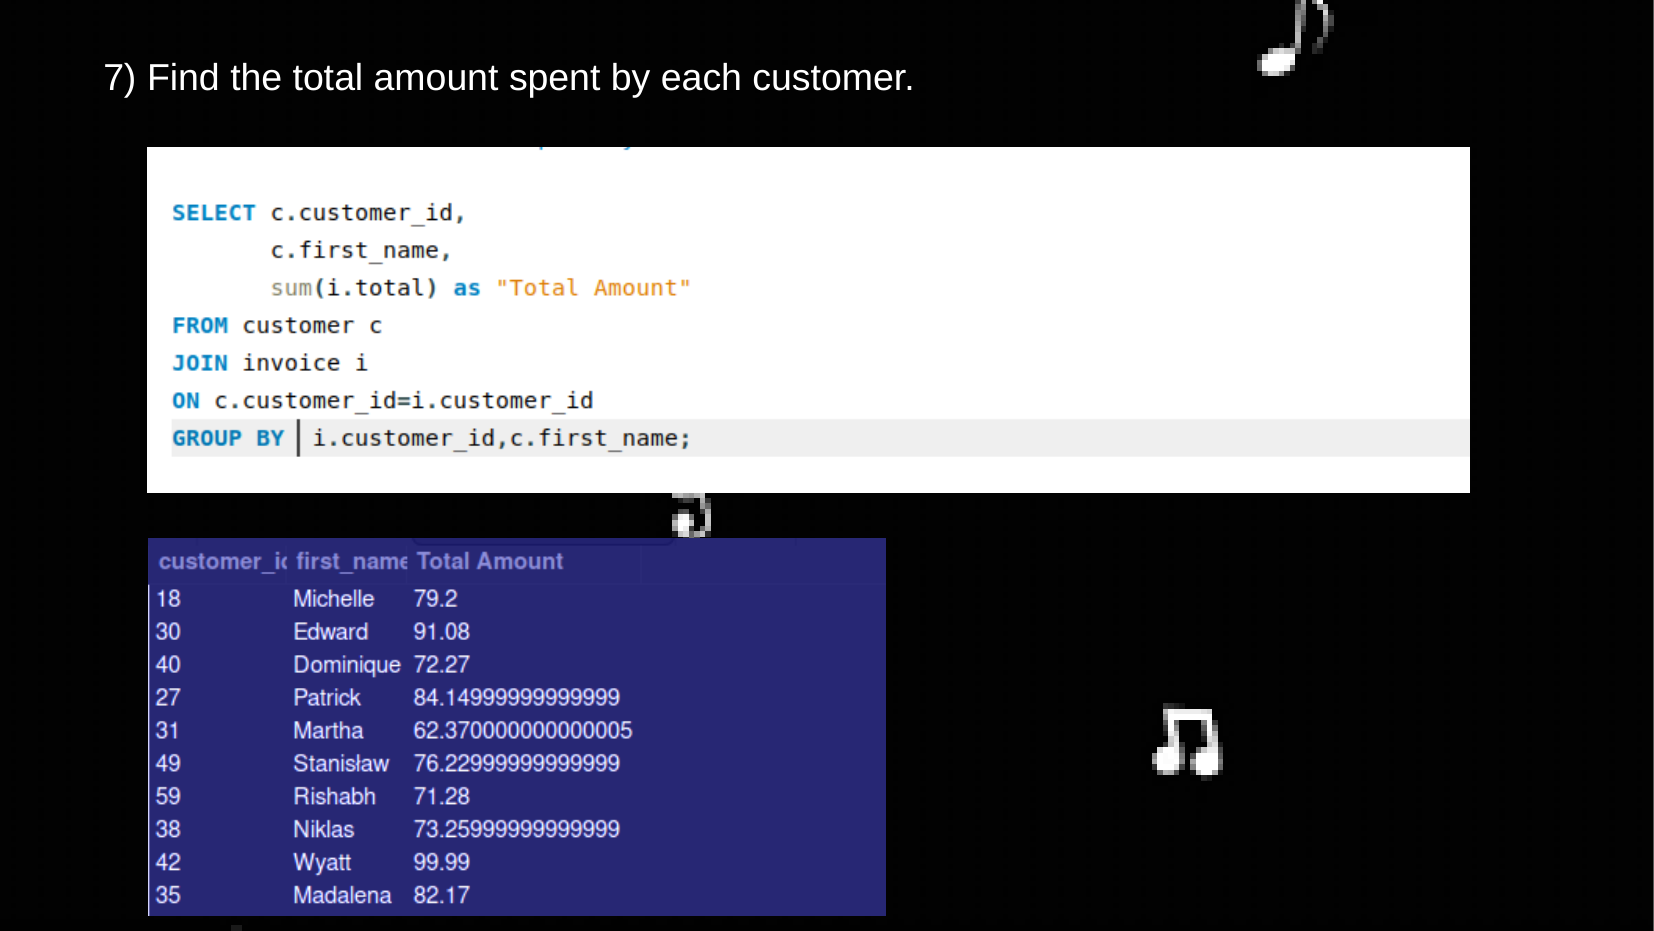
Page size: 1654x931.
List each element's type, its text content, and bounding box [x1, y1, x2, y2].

picture [0, 0, 1654, 931]
text_box 7) Find the total amount spent by each customer. [88, 48, 1241, 148]
